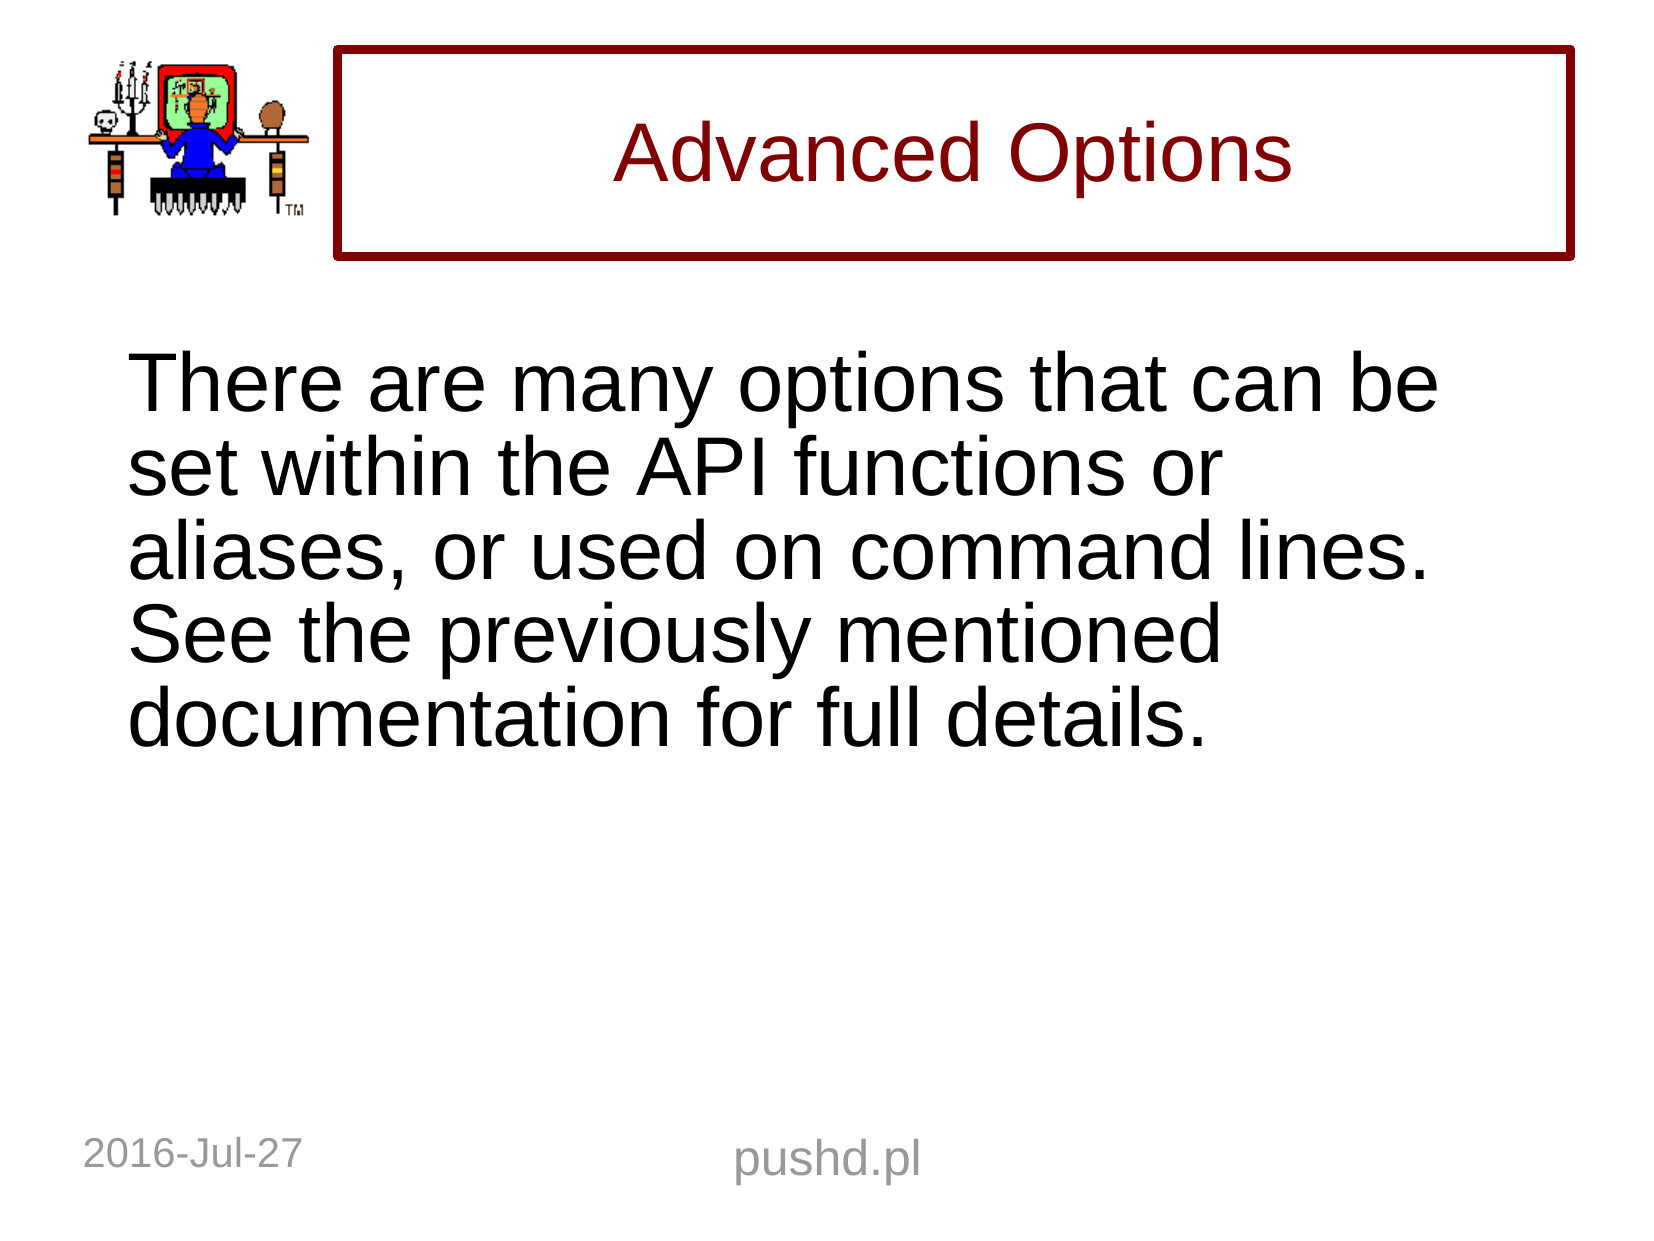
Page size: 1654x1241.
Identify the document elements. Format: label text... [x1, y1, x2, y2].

text_box There are many options that can be set within the API functions or aliases, or used on command lines. See the previously mentioned documentation for full details. [112, 337, 1538, 1051]
picture [86, 60, 312, 225]
title Advanced Options [337, 49, 1571, 257]
